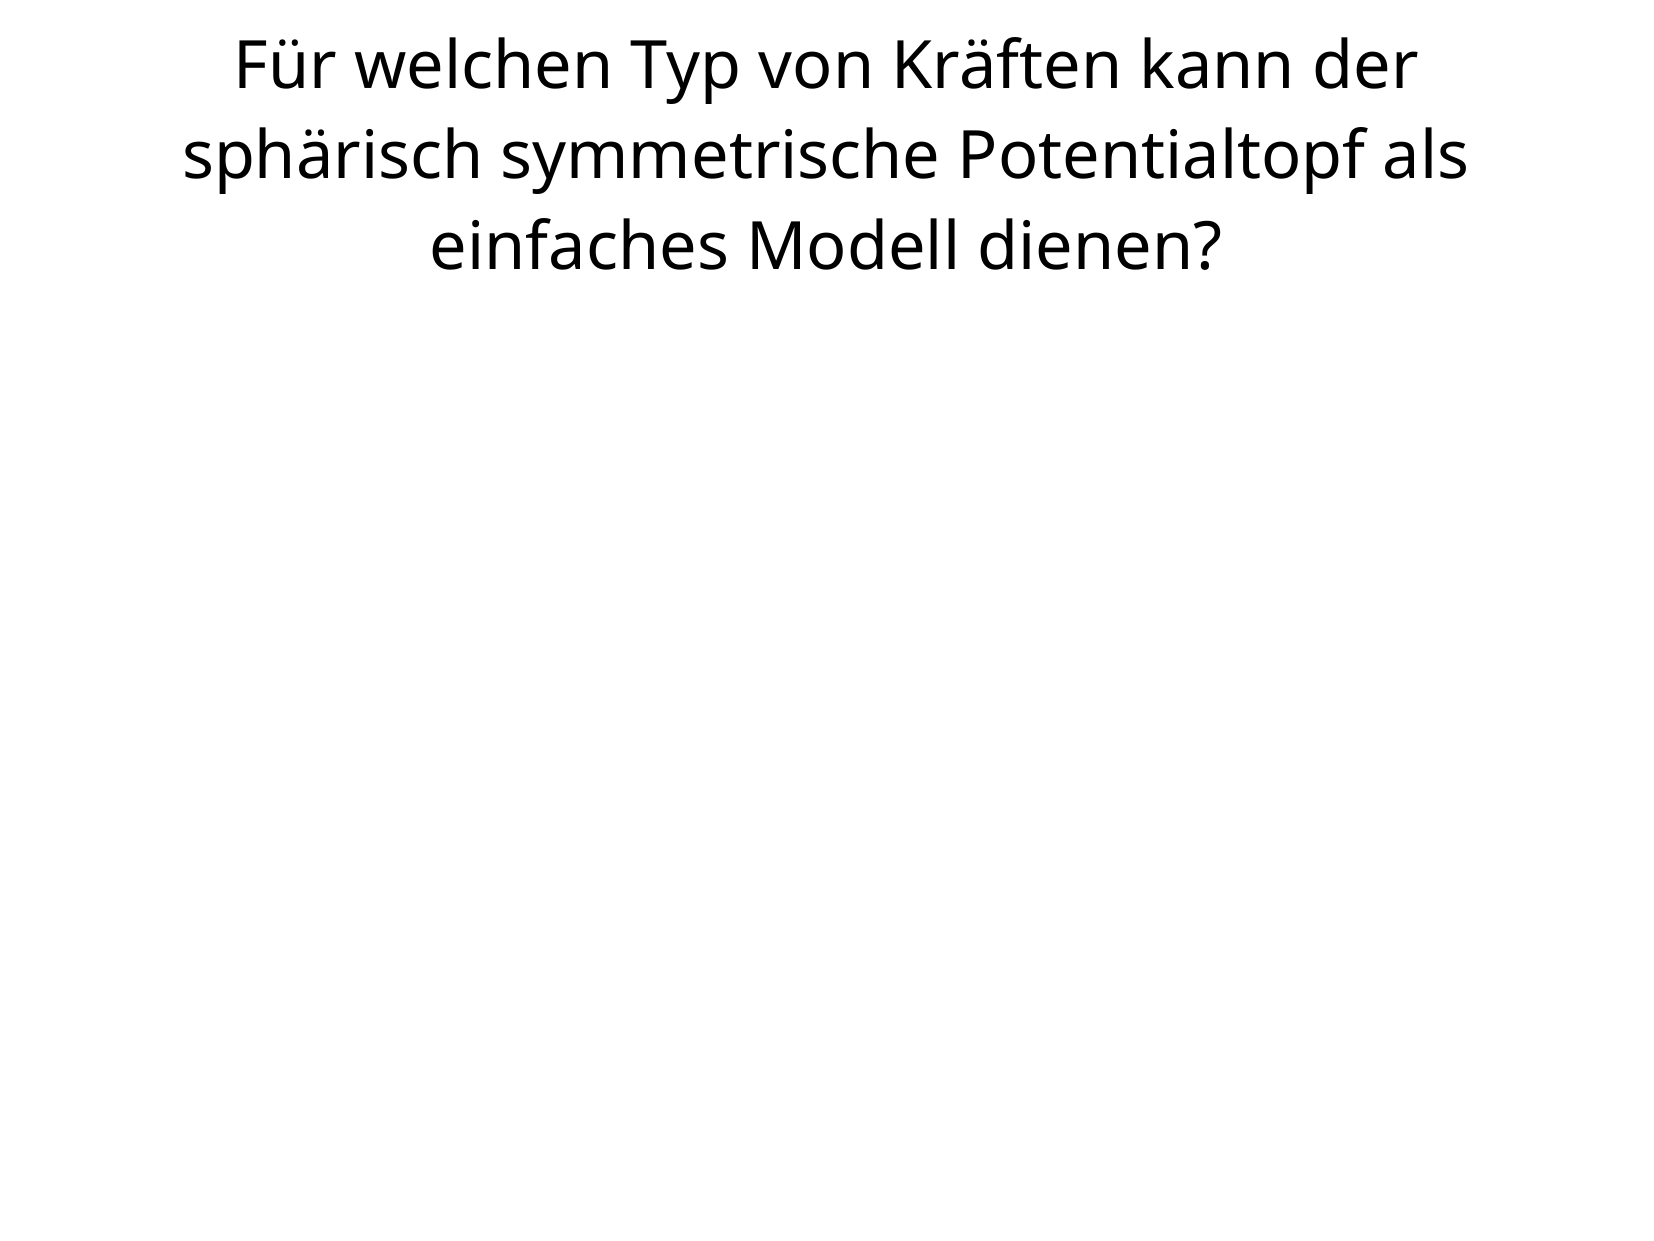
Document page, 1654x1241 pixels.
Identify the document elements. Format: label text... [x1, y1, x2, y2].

title Für welchen Typ von Kräften kann der sphärisch symmetrische Potentialtopf als einfaches Modell dienen? [82, 20, 1571, 286]
